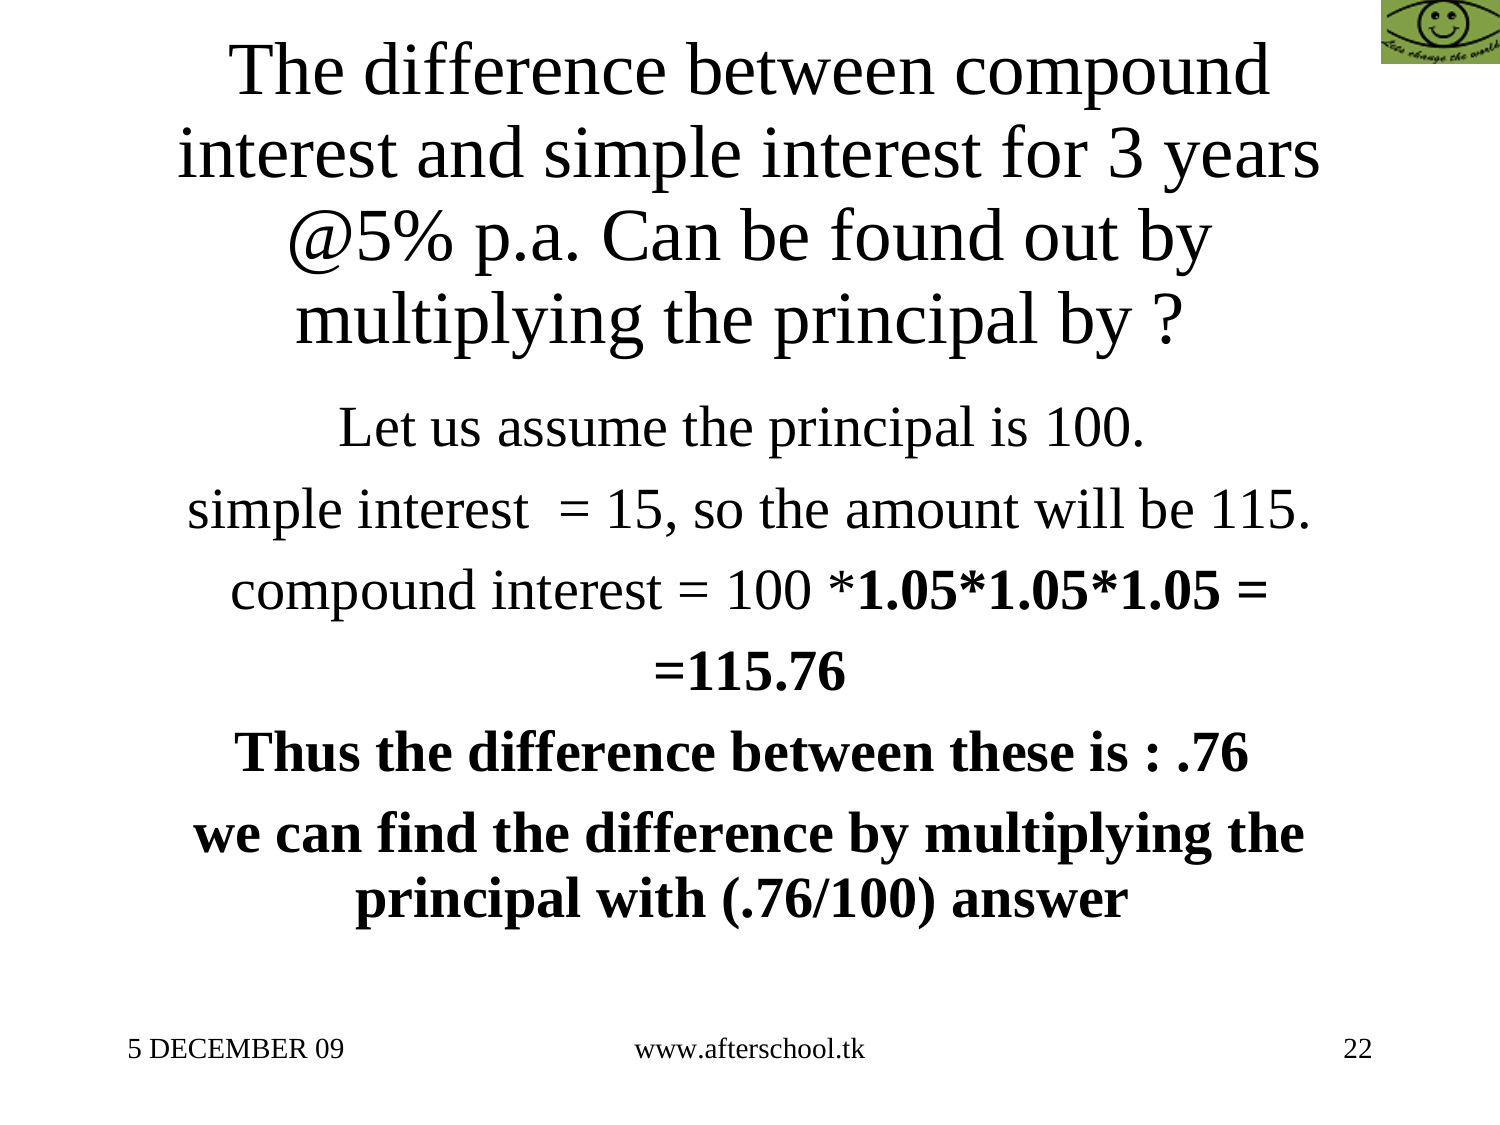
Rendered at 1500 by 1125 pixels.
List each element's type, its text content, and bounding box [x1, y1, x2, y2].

subtitle Let us assume the principal is 100. simple interest = 15, so the amount will be 115. compound interest = 100 *1.05*1.05*1.05 = =115.76 Thus the difference between these is : .76 we can find the difference by multiplying the principal with (.76/100) answer [112, 332, 1388, 993]
title The difference between compound interest and simple interest for 3 years @5% p.a. Can be found out by multiplying the principal by ? [112, 27, 1388, 332]
picture [1381, 0, 1500, 64]
